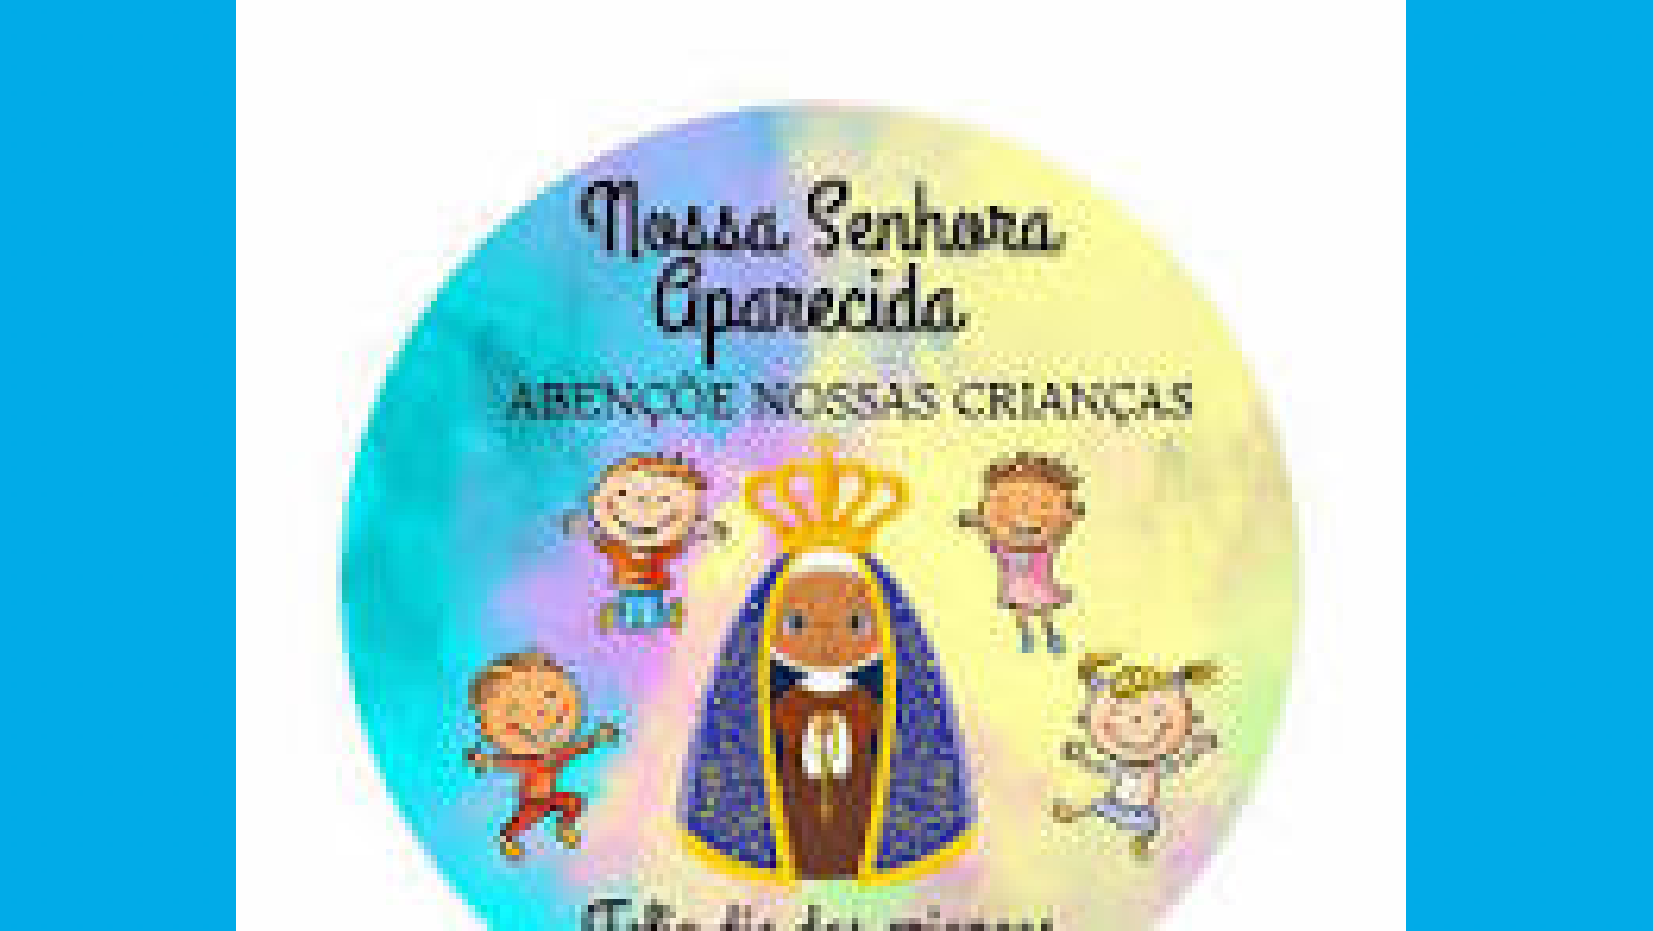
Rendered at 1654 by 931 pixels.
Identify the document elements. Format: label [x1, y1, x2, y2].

picture [237, 0, 1405, 931]
